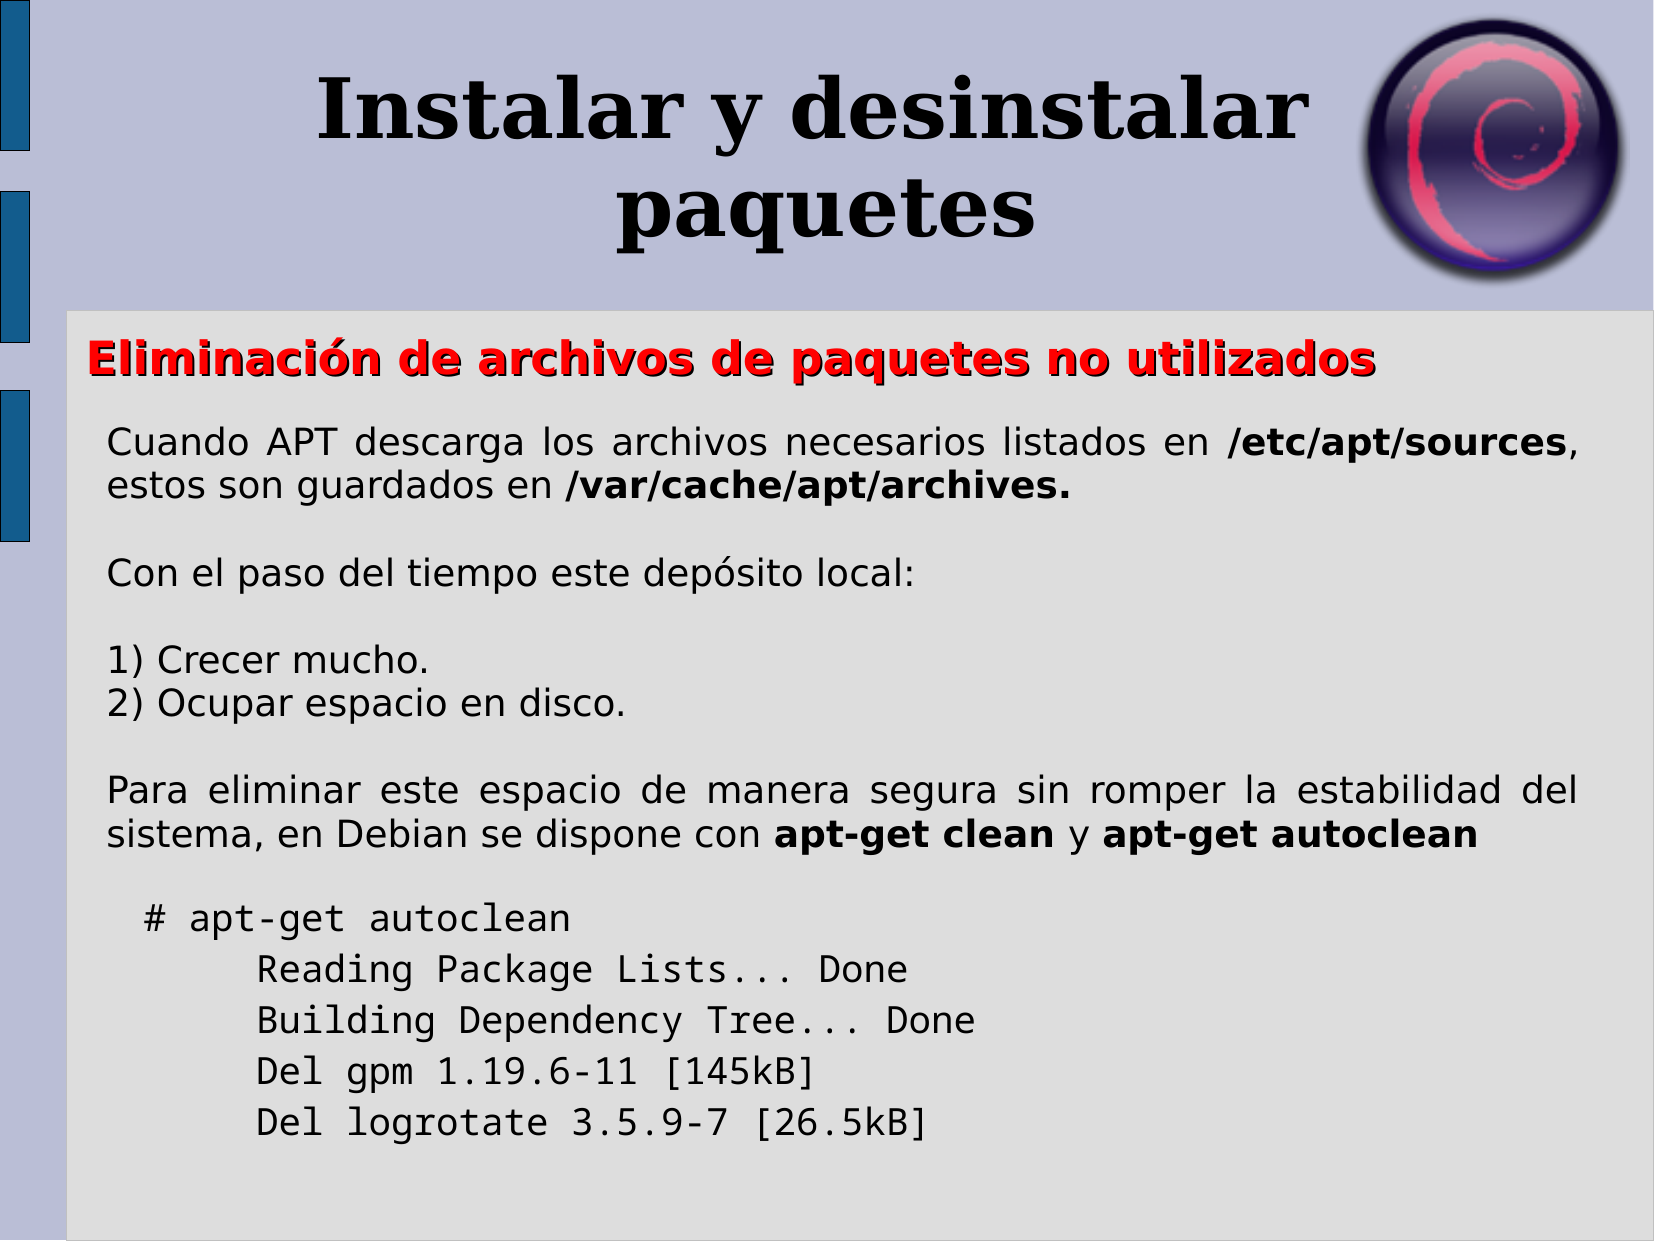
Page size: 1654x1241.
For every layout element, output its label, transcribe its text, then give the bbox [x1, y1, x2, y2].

text_box Instalar y desinstalar paquetes [59, 53, 1595, 264]
text_box Cuando APT descarga los archivos necesarios listados en /etc/apt/sources, estos son guardados en /var/cache/apt/archives. Con el paso del tiempo este depósito local: 1) Crecer mucho. 2) Ocupar espacio en disco. Para eliminar este espacio de manera segura sin romper la estabilidad del sistema, en Debian se dispone con apt-get clean y apt-get autoclean [91, 413, 1595, 1182]
text_box # apt-get autoclean Reading Package Lists... Done Building Dependency Tree... Done Del gpm 1.19.6-11 [145kB] Del logrotate 3.5.9-7 [26.5kB] [128, 883, 1447, 1141]
text_box Eliminación de archivos de paquetes no utilizados [70, 324, 1447, 394]
picture [1334, 5, 1630, 302]
